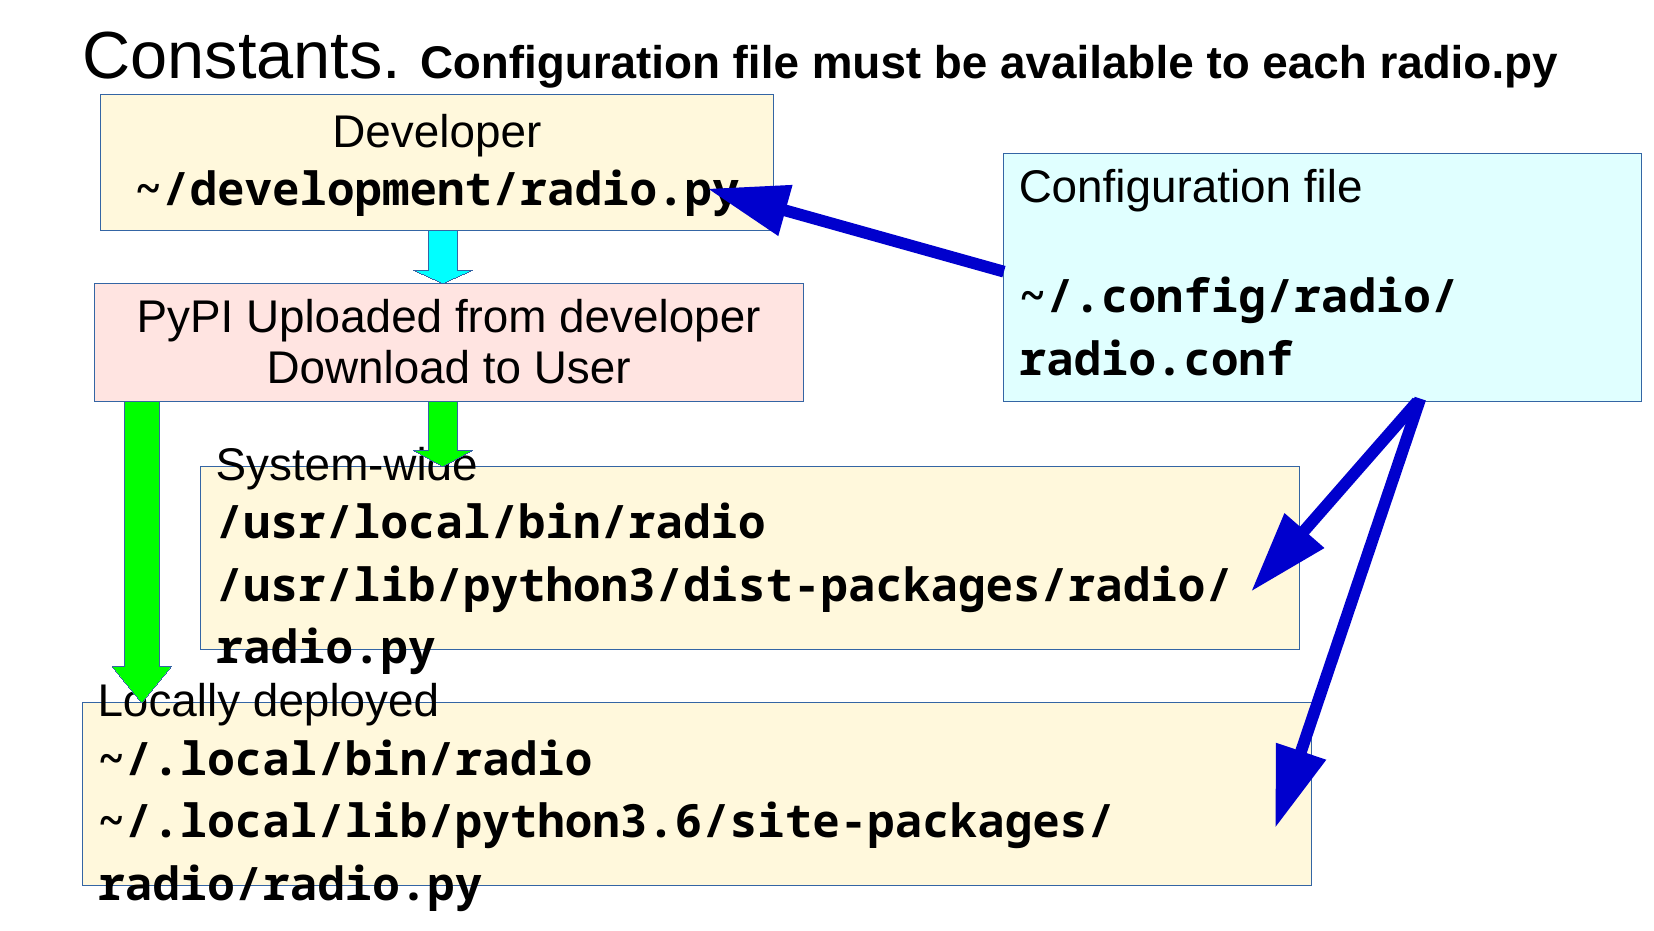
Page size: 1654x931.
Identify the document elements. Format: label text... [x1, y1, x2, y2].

text_box [413, 230, 473, 284]
text_box Locally deployed ~/.local/bin/radio ~/.local/lib/python3.6/site-packages/radio/radio.py [82, 702, 1312, 886]
text_box System-wide /usr/local/bin/radio /usr/lib/python3/dist-packages/radio/radio.py [200, 466, 1300, 650]
text_box Developer ~/development/radio.py [100, 94, 774, 231]
text_box [413, 401, 473, 467]
text_box [112, 401, 172, 703]
text_box PyPI Uploaded from developer Download to User [94, 283, 804, 402]
text_box Configuration file ~/.config/radio/radio.conf [1003, 153, 1642, 402]
title Constants. Configuration file must be available to each radio.py [82, 10, 1571, 101]
